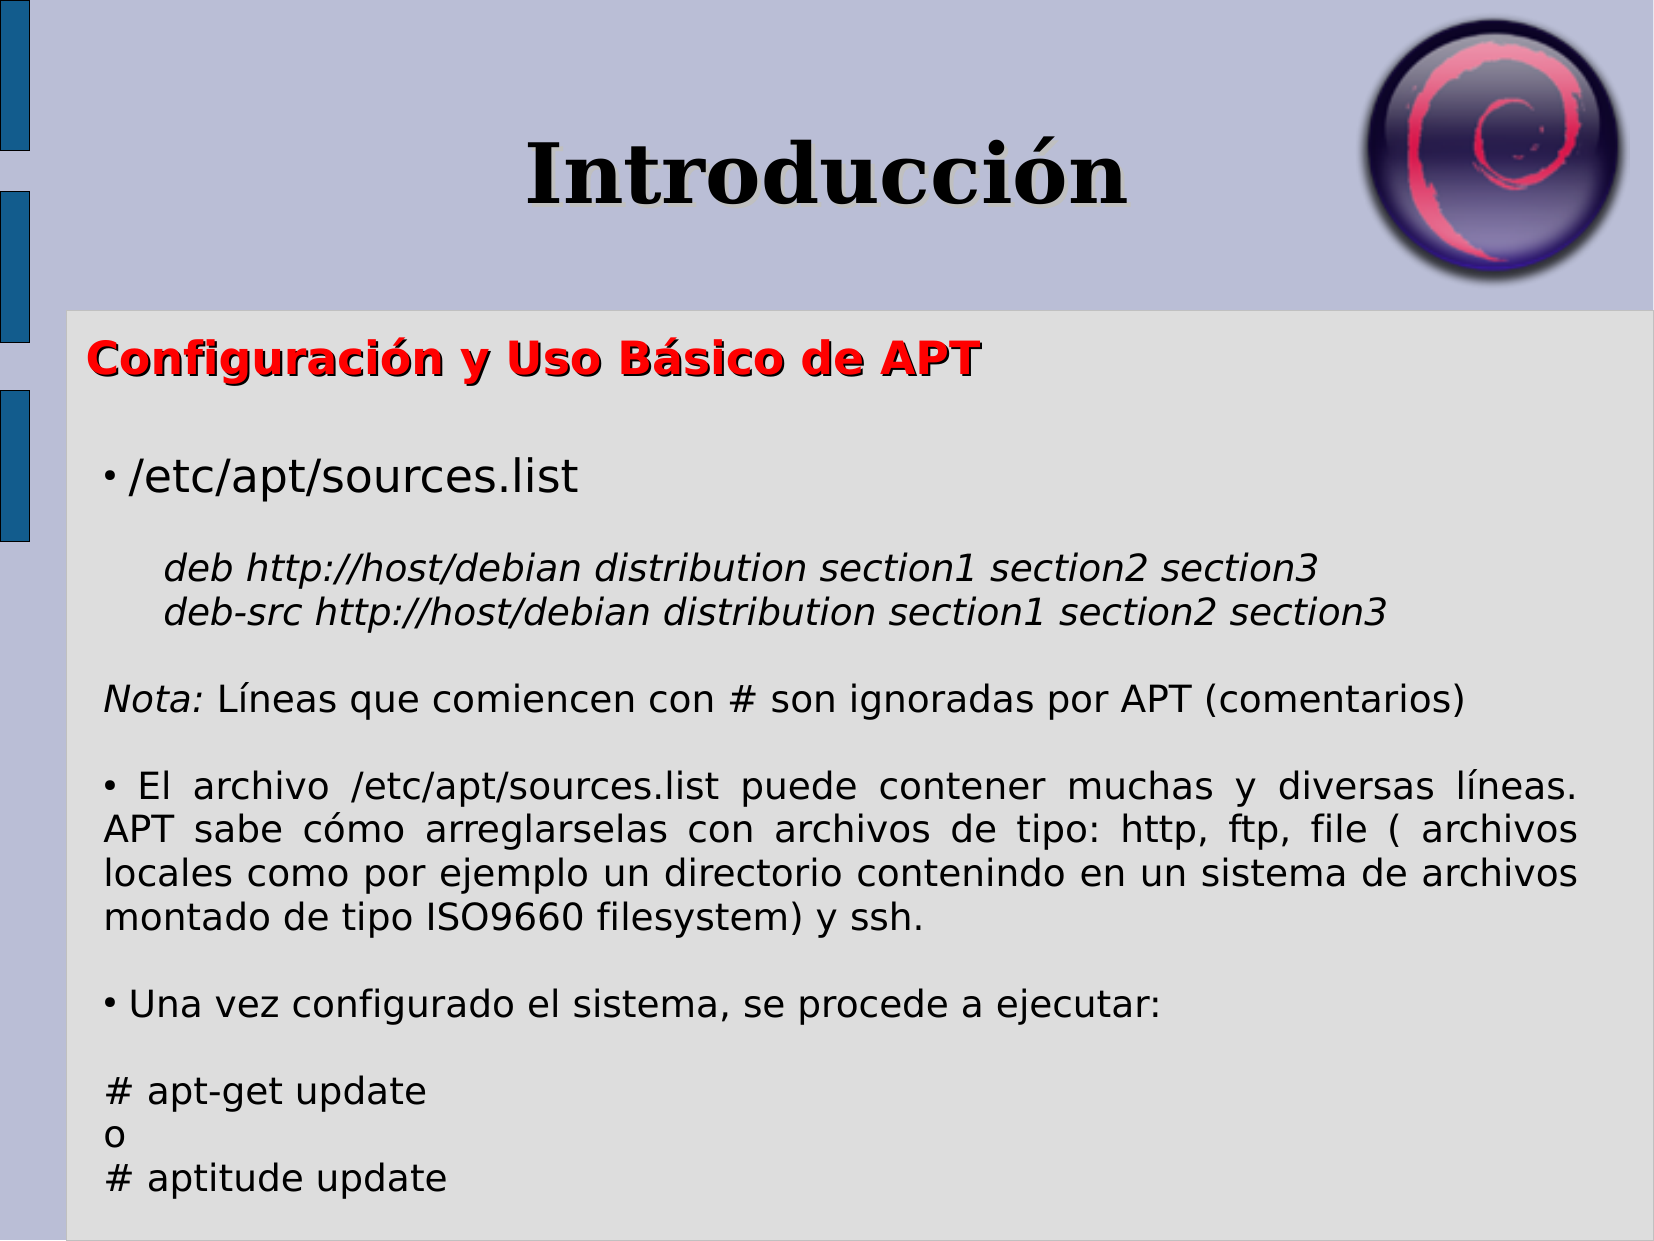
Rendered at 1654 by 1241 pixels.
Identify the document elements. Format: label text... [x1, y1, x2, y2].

picture [1334, 5, 1630, 302]
text_box Configuración y Uso Básico de APT [70, 324, 1241, 393]
text_box Introducción [59, 118, 1334, 231]
text_box /etc/apt/sources.list deb http://host/debian distribution section1 section2 section3 deb-src http://host/debian distribution section1 section2 section3 Nota: Líneas que comiencen con # son ignoradas por APT (comentarios) El archivo /etc/apt/sources.list puede contener muchas y diversas líneas. APT sabe cómo arreglarselas con archivos de tipo: http, ftp, file ( archivos locales como por ejemplo un directorio contenindo en un sistema de archivos montado de tipo ISO9660 filesystem) y ssh. Una vez configurado el sistema, se procede a ejecutar: # apt-get update o # aptitude update [88, 442, 1595, 1241]
